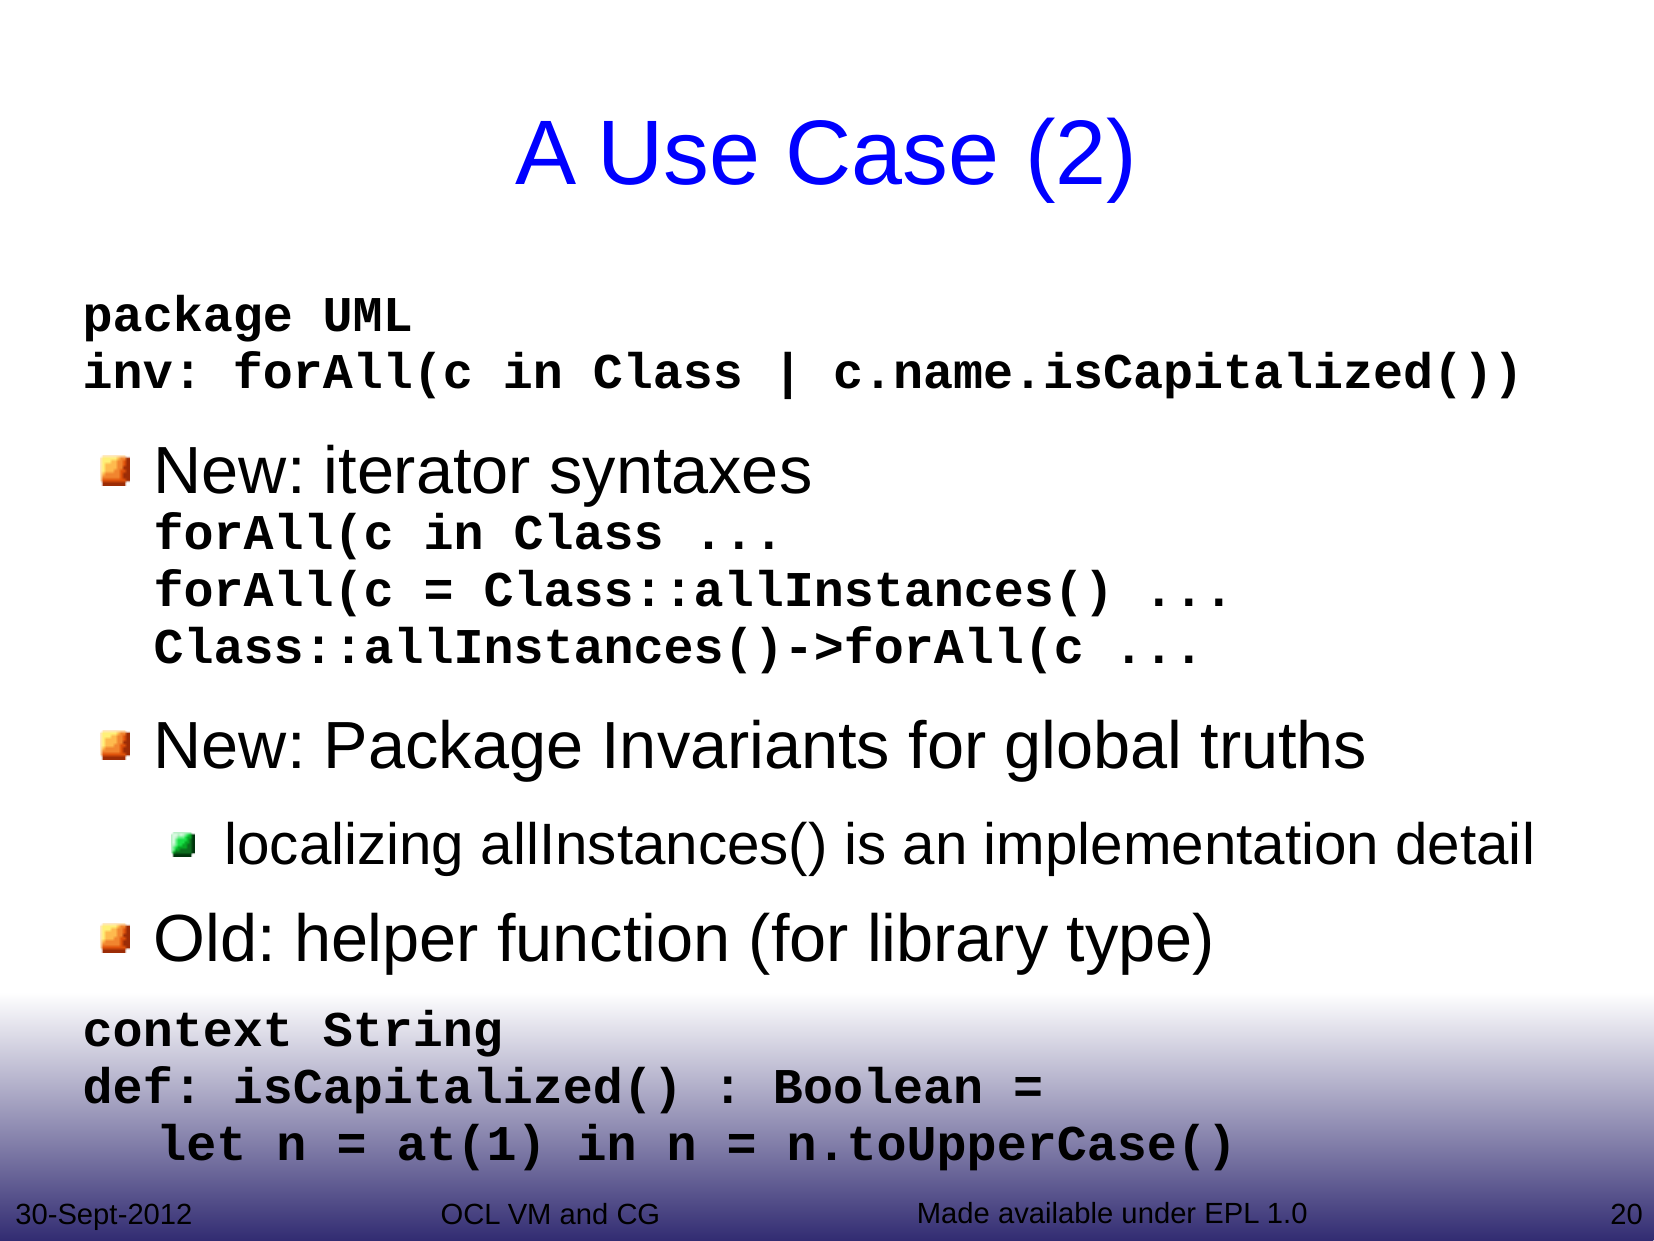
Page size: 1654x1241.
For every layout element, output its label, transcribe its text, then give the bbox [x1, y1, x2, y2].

list package UML inv: forAll(c in Class | c.name.isCapitalized()) New: iterator syntaxes forAll(c in Class ... forAll(c = Class::allInstances() ... Class::allInstances()->forAll(c ... New: Package Invariants for global truths localizing allInstances() is an implementation detail Old: helper function (for library type) context String def: isCapitalized() : Boolean = let n = at(1) in n = n.toUpperCase() [82, 290, 1571, 1176]
title A Use Case (2) [82, 49, 1571, 257]
